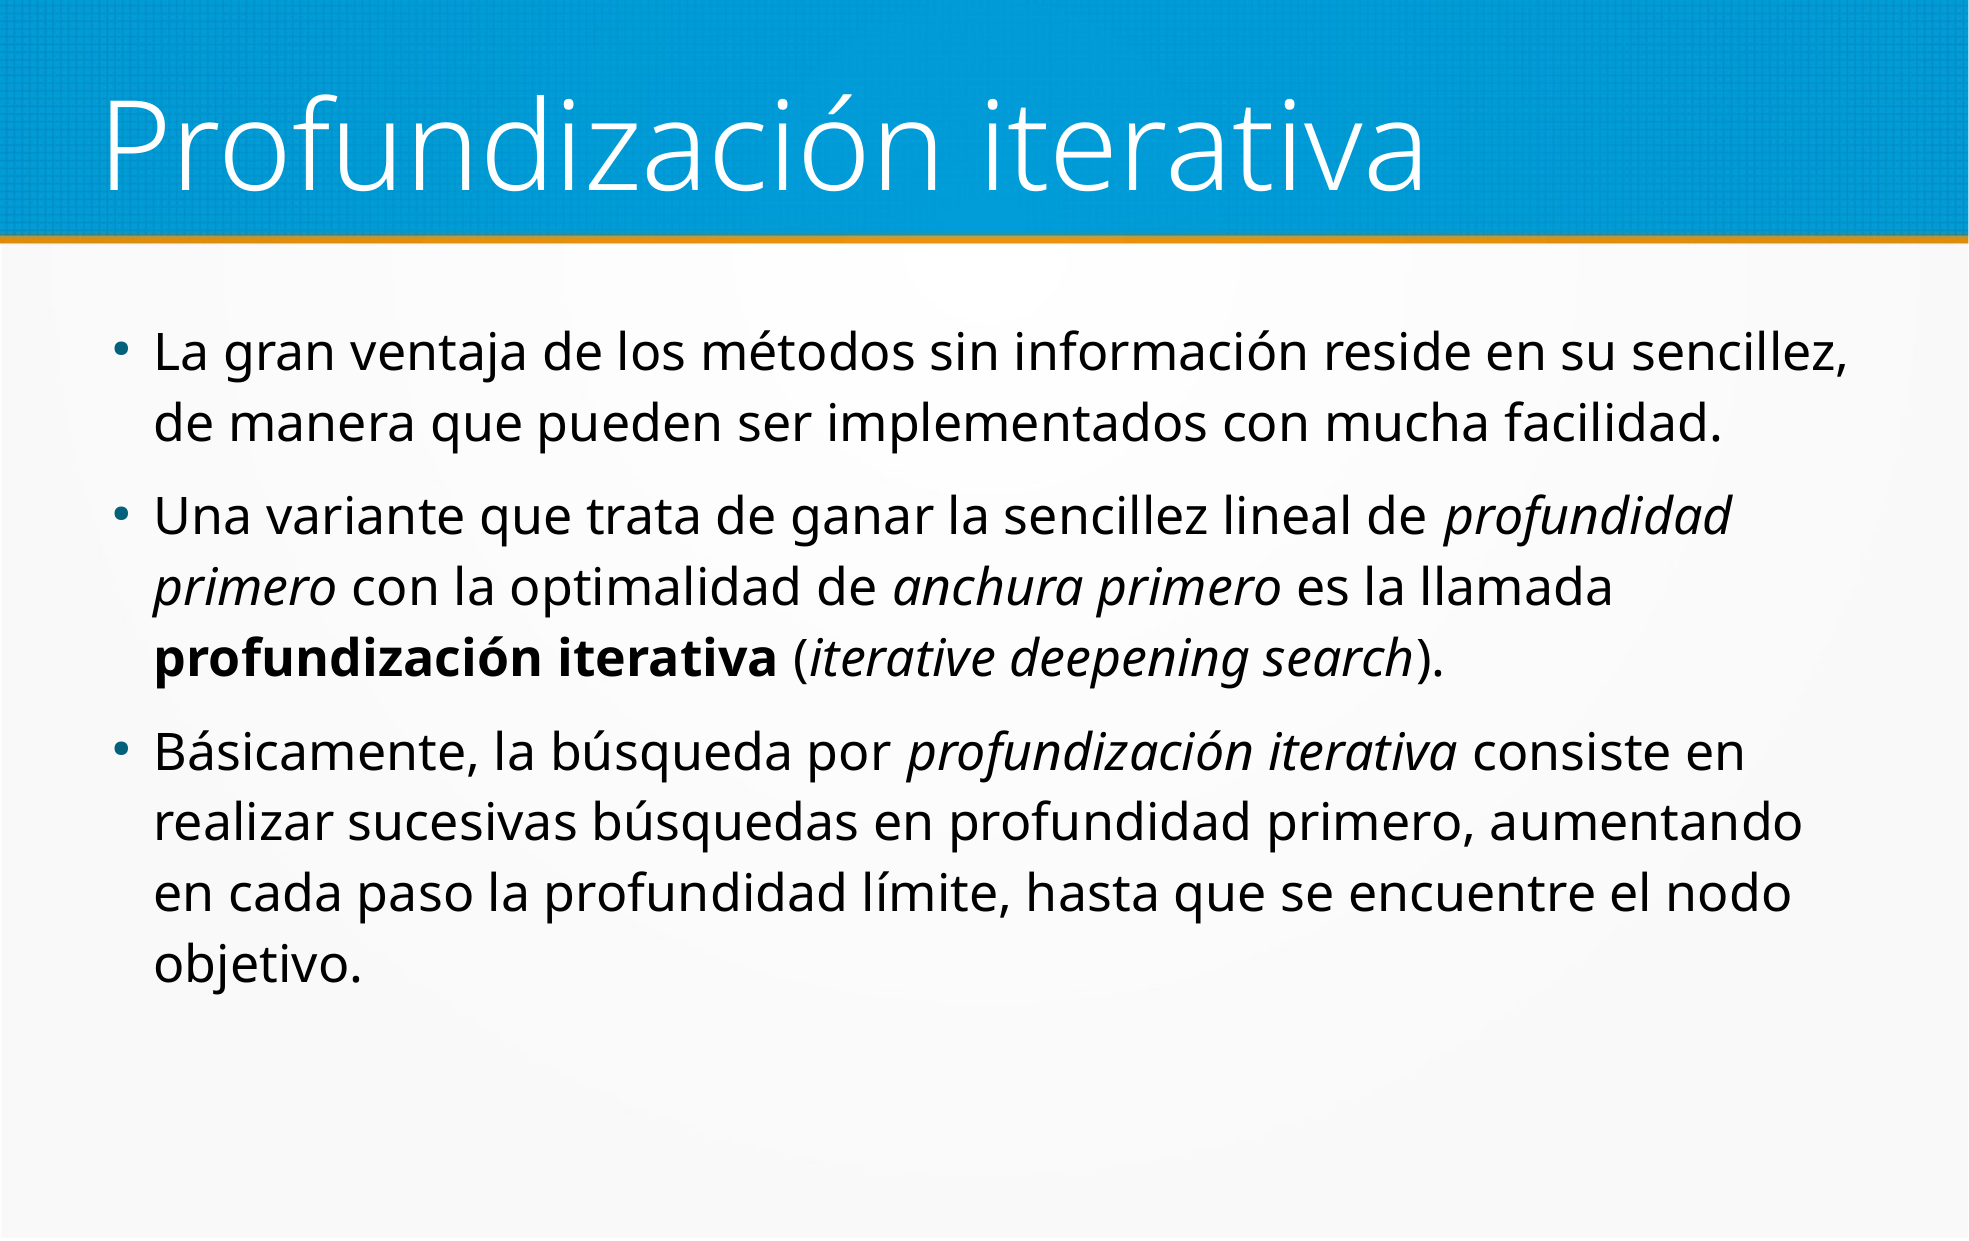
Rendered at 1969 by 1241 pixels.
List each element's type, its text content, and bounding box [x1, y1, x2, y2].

title Profundización iterativa [98, 19, 1870, 227]
picture [0, 233, 1969, 1241]
list La gran ventaja de los métodos sin información reside en su sencillez, de manera que pueden ser implementados con mucha facilidad. Una variante que trata de ganar la sencillez lineal de profundidad primero con la optimalidad de anchura primero es la llamada profundización iterativa (iterative deepening search). Básicamente, la búsqueda por profundización iterativa consiste en realizar sucesivas búsquedas en profundidad primero, aumentando en cada paso la profundidad límite, hasta que se encuentre el nodo objetivo. [98, 315, 1861, 1081]
